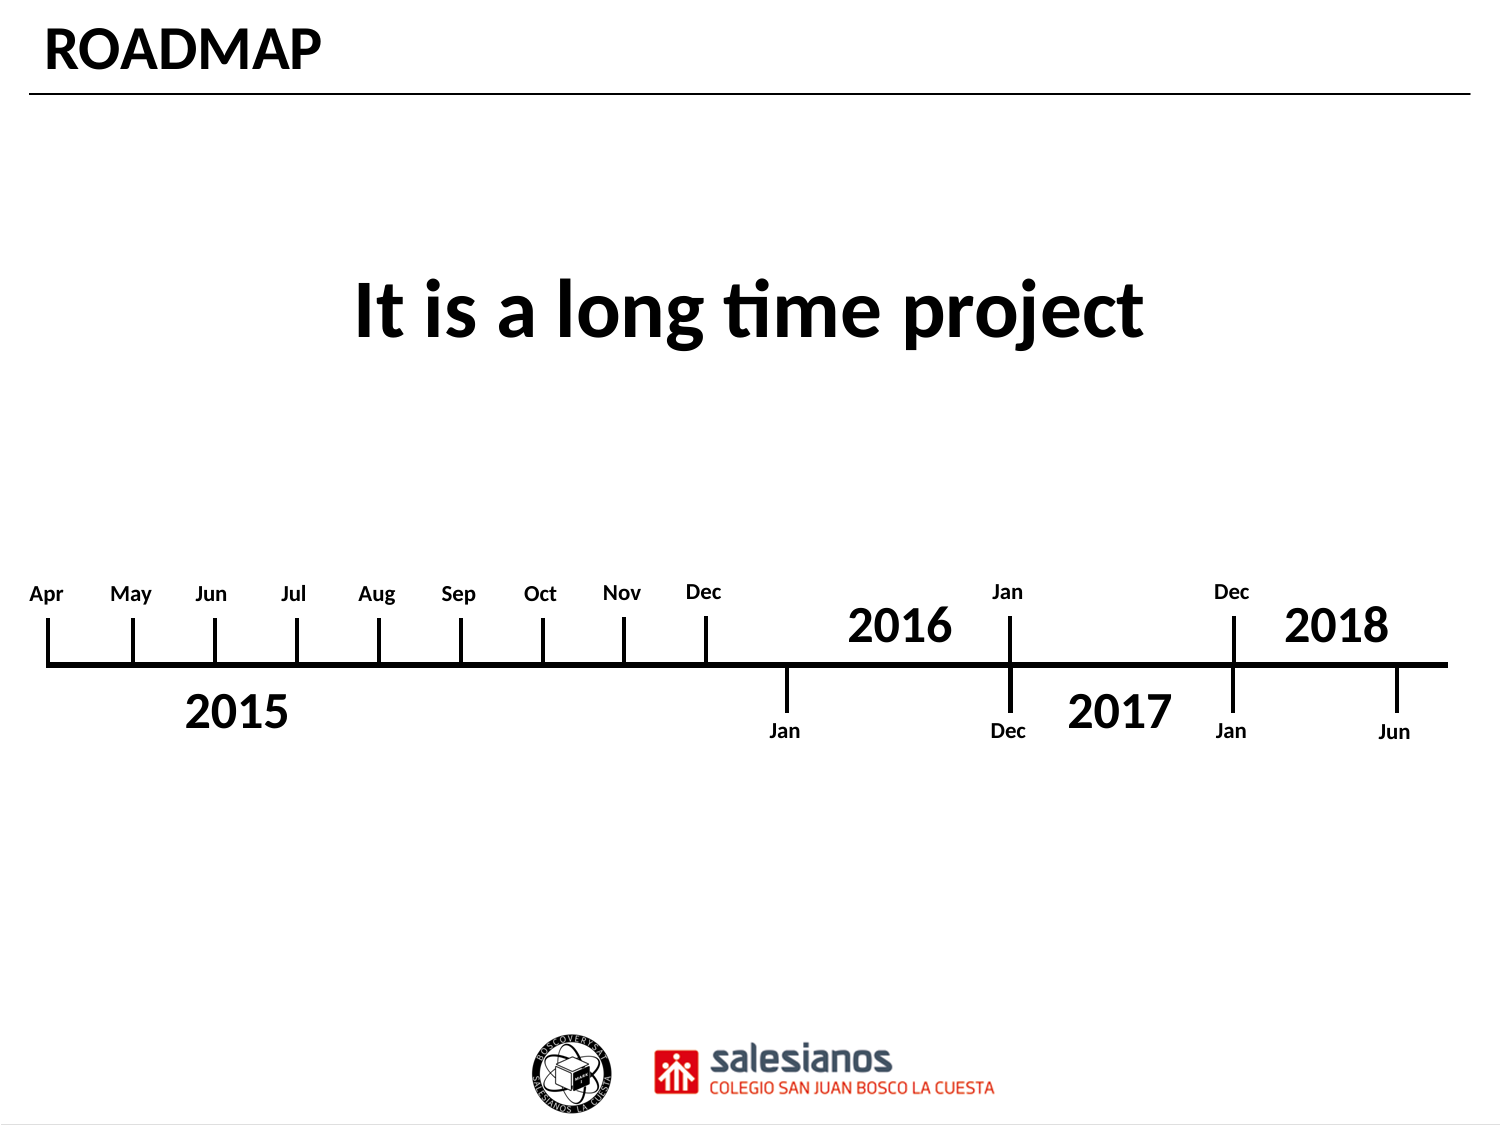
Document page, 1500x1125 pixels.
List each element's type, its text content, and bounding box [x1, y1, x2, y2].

text_box Oct [499, 571, 582, 614]
text_box Aug [330, 571, 417, 614]
text_box Dec [1178, 568, 1286, 612]
text_box 2016 [811, 583, 988, 661]
text_box Jun [1341, 708, 1448, 752]
text_box Sep [417, 571, 499, 614]
text_box Jul [253, 571, 330, 614]
text_box ROADMAP [29, 0, 1472, 90]
text_box Jan [954, 569, 1061, 612]
text_box May [88, 571, 170, 614]
text_box Dec [955, 708, 1062, 752]
text_box 2015 [149, 668, 325, 747]
text_box Jan [731, 708, 839, 752]
text_box Nov [568, 570, 676, 613]
text_box 2018 [1248, 583, 1425, 661]
text_box It is a long time project [35, 247, 1465, 362]
picture [0, 0, 1500, 1125]
text_box Jan [1177, 708, 1285, 751]
text_box 2017 [1032, 669, 1208, 747]
text_box Dec [650, 569, 757, 612]
text_box Jun [170, 571, 253, 614]
text_box Apr [5, 571, 88, 614]
